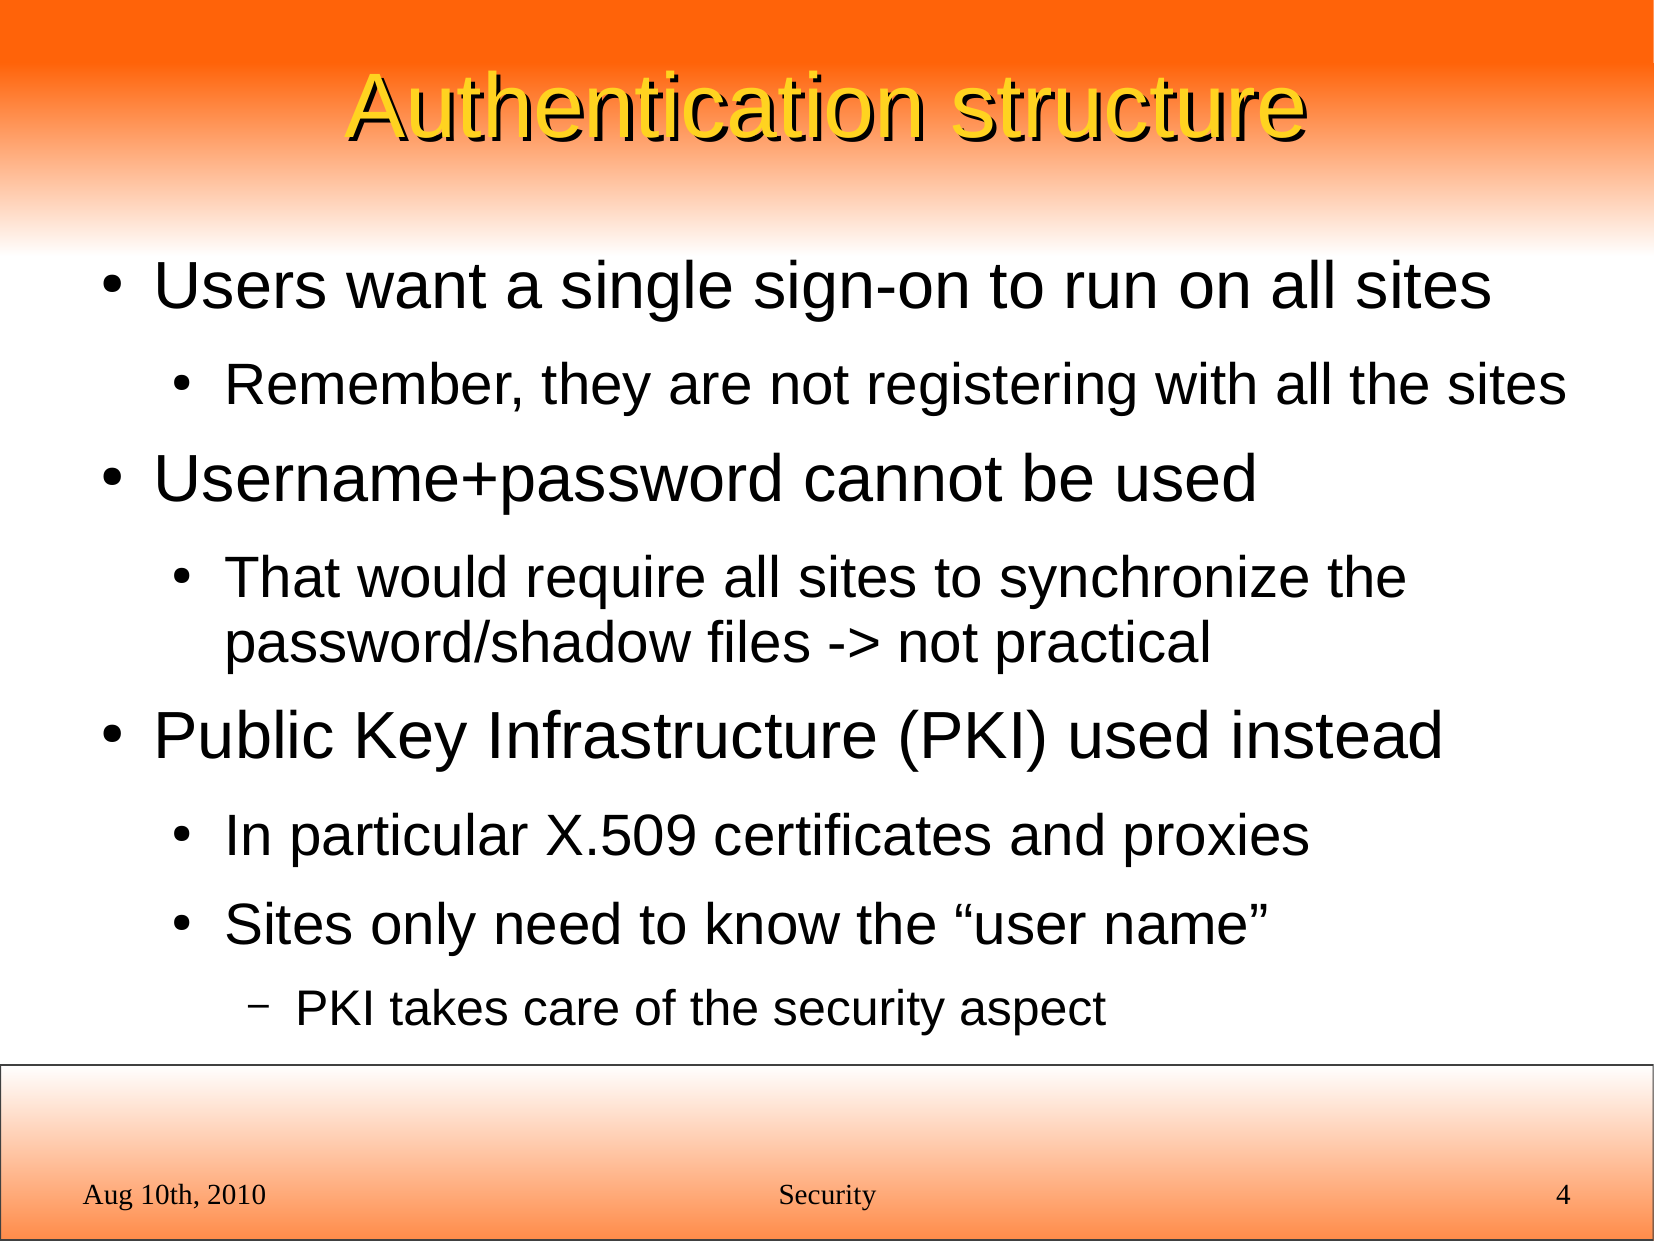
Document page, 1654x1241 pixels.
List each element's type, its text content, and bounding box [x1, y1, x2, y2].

list Users want a single sign-on to run on all sites Remember, they are not registering with all the sites Username+password cannot be used That would require all sites to synchronize the password/shadow files -> not practical Public Key Infrastructure (PKI) used instead In particular X.509 certificates and proxies Sites only need to know the “user name” PKI takes care of the security aspect [82, 247, 1571, 1109]
title Authentication structure [82, 9, 1571, 202]
